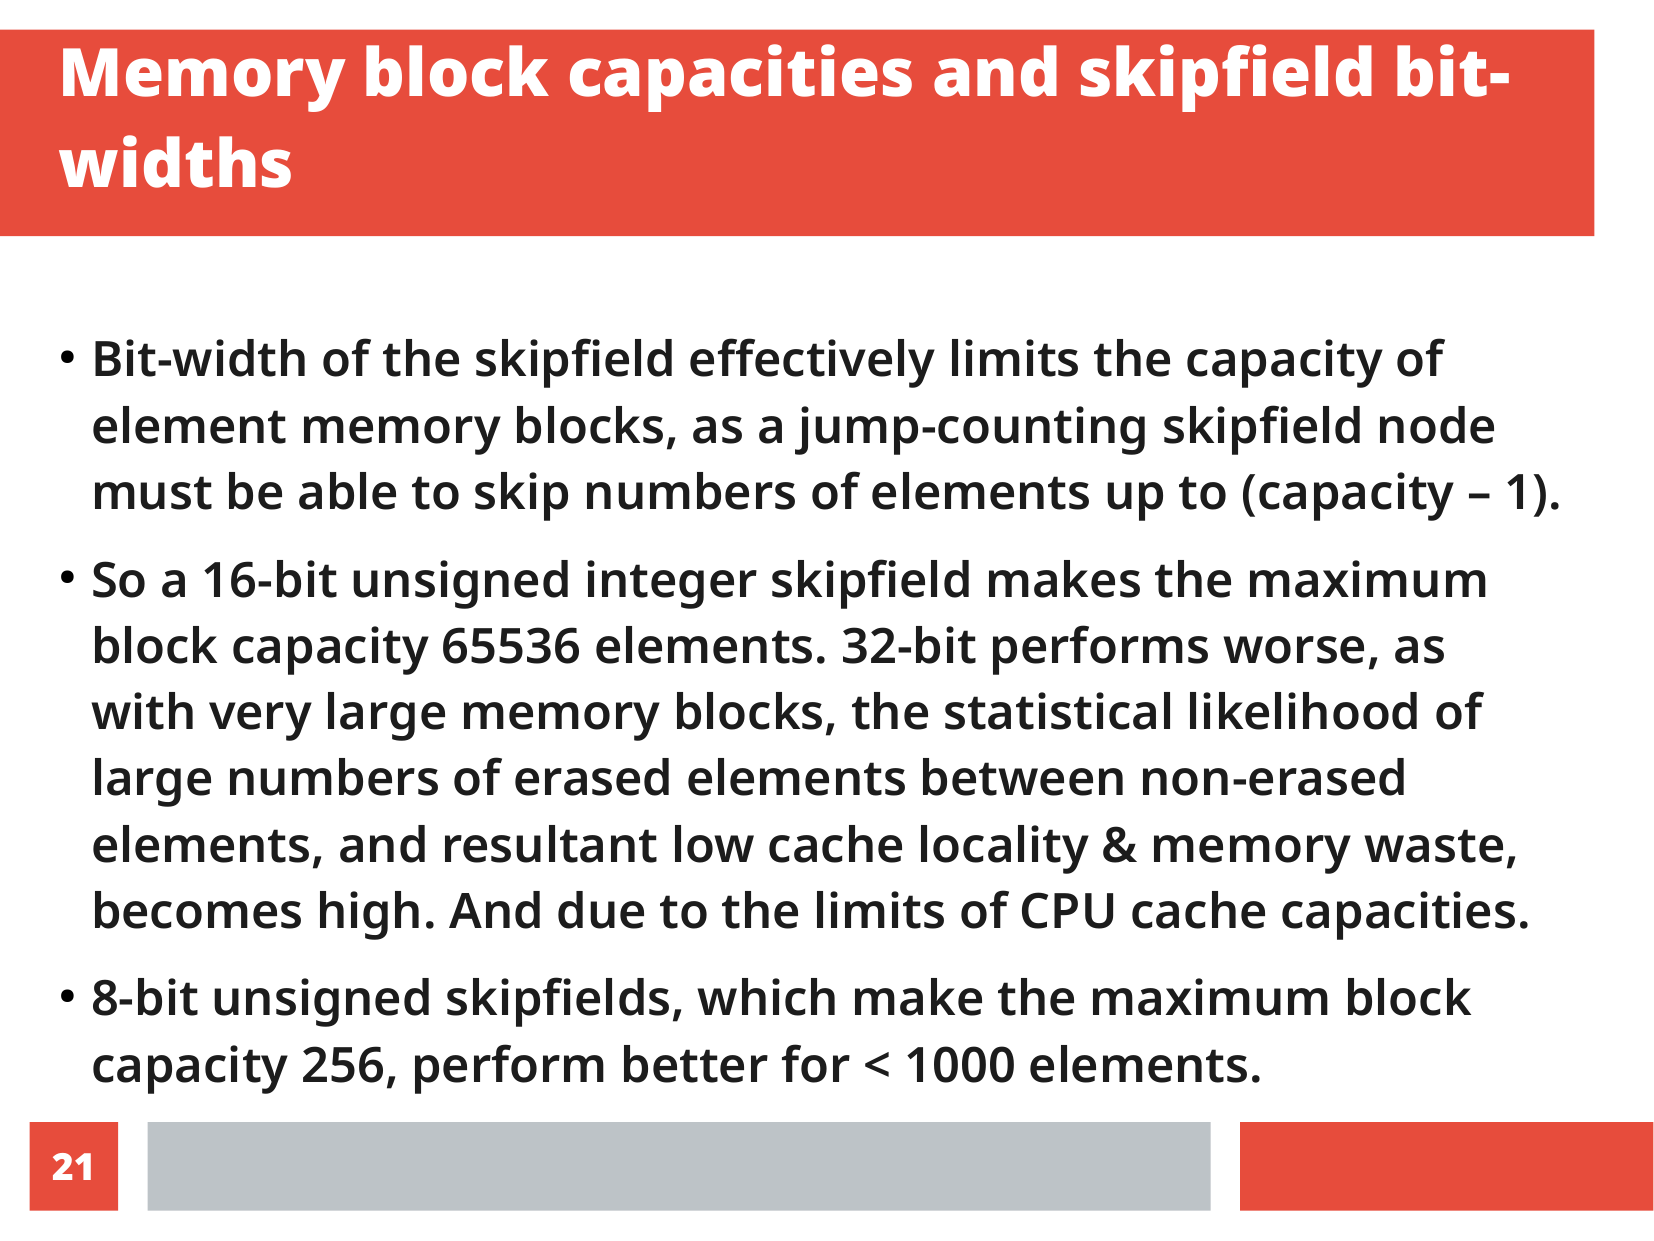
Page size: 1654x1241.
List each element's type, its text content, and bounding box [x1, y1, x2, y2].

title Memory block capacities and skipfield bit-widths [59, 59, 1595, 207]
list Bit-width of the skipfield effectively limits the capacity of element memory blocks, as a jump-counting skipfield node must be able to skip numbers of elements up to (capacity – 1). So a 16-bit unsigned integer skipfield makes the maximum block capacity 65536 elements. 32-bit performs worse, as with very large memory blocks, the statistical likelihood of large numbers of erased elements between non-erased elements, and resultant low cache locality & memory waste, becomes high. And due to the limits of CPU cache capacities. 8-bit unsigned skipfields, which make the maximum block capacity 256, perform better for < 1000 elements. [59, 324, 1565, 1111]
